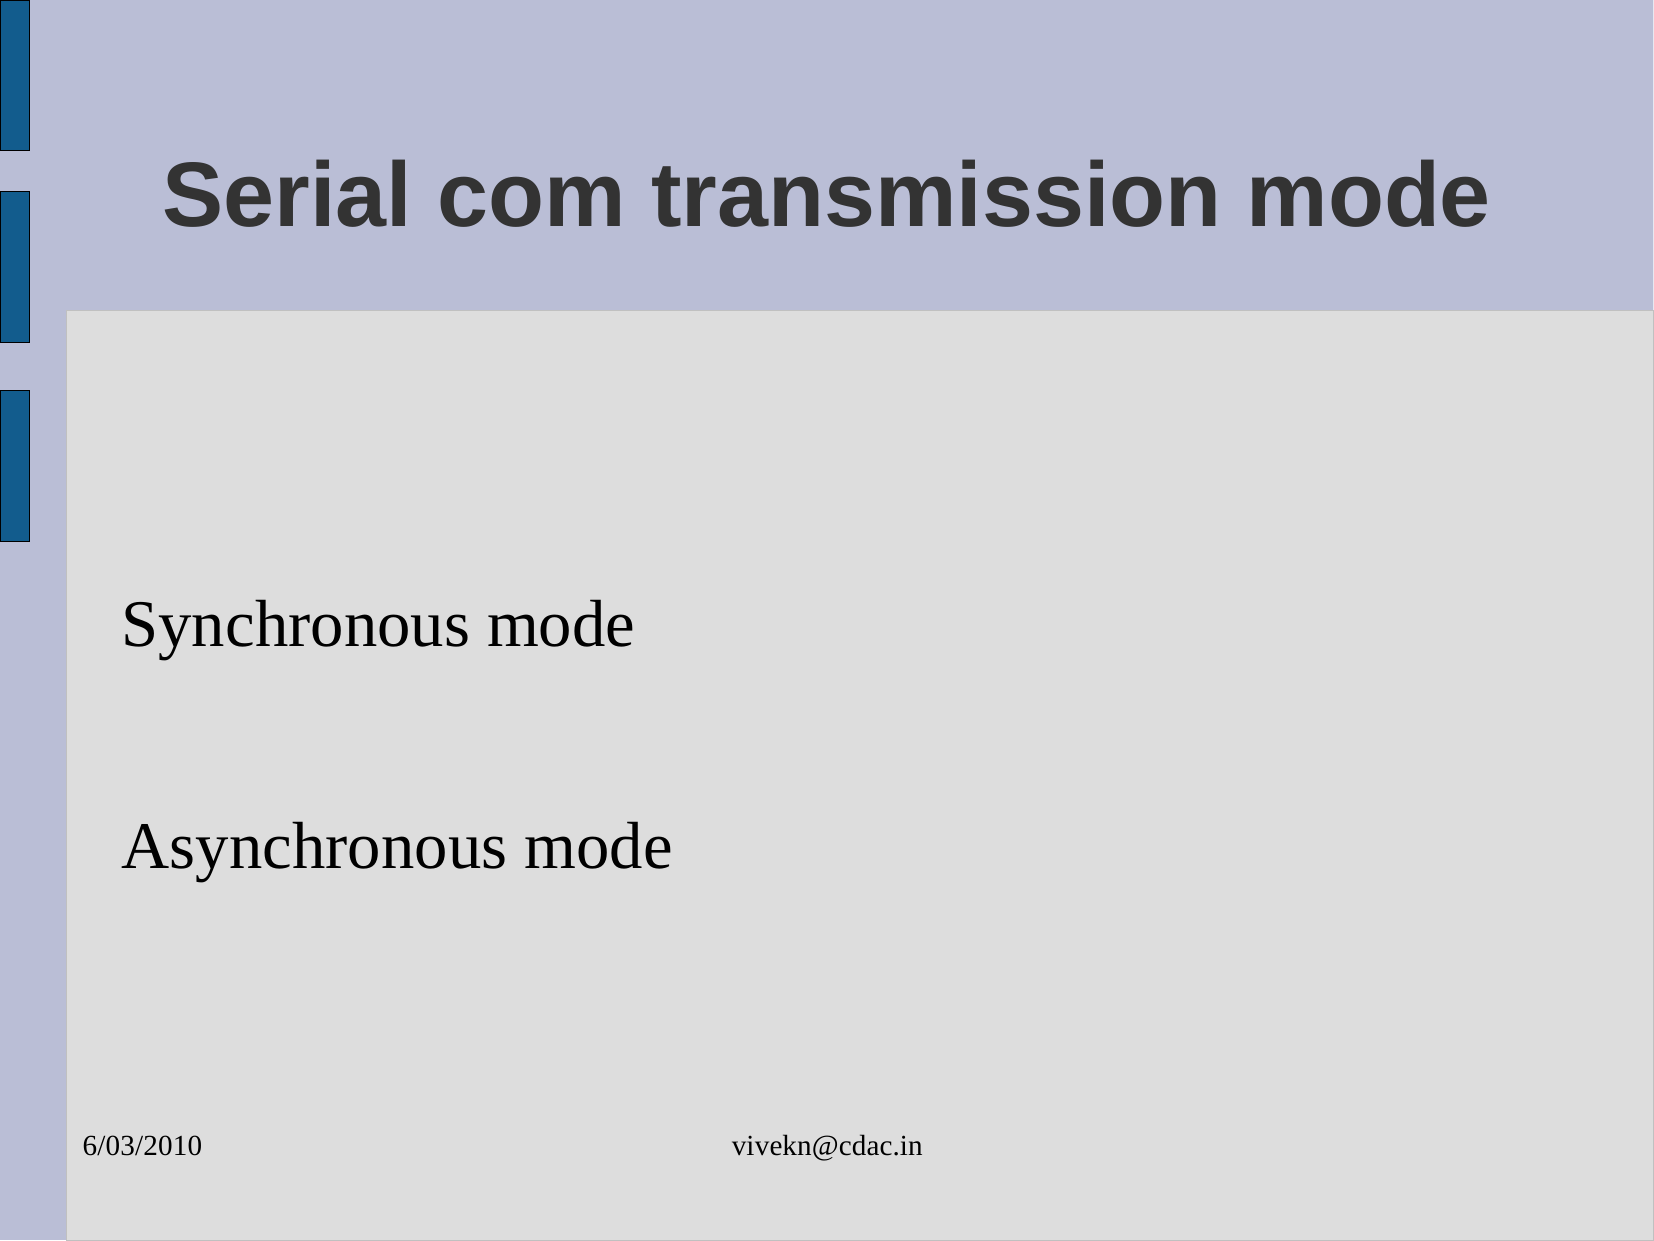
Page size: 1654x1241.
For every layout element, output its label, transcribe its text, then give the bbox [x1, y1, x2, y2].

subtitle Synchronous mode Asynchronous mode [121, 344, 1534, 1127]
title Serial com transmission mode [121, 91, 1534, 299]
